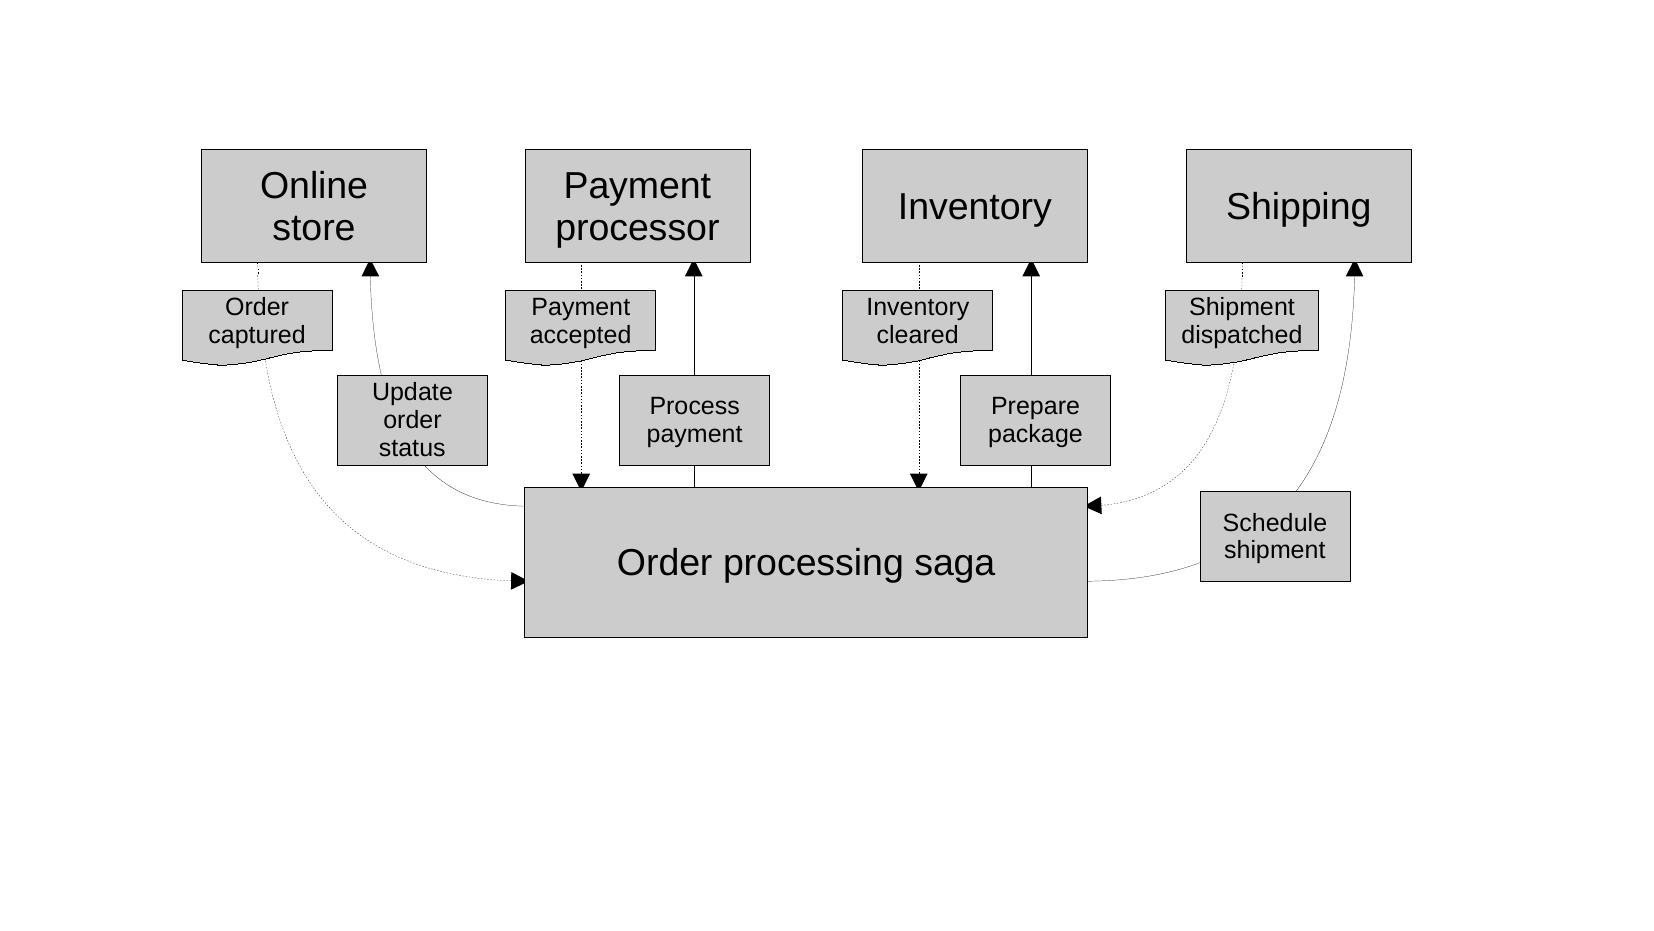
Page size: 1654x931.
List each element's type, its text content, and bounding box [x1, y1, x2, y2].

text_box Payment processor [525, 149, 751, 263]
text_box Payment accepted [505, 290, 656, 366]
text_box Order captured [182, 290, 333, 366]
text_box Online store [201, 149, 427, 263]
text_box Update order status [337, 375, 488, 466]
text_box [138, 112, 1451, 675]
text_box Schedule shipment [1200, 491, 1351, 582]
text_box Shipment dispatched [1165, 290, 1319, 366]
text_box Order processing saga [524, 487, 1088, 638]
text_box Shipping [1186, 149, 1412, 263]
text_box Process payment [619, 375, 770, 466]
text_box Inventory [862, 149, 1088, 263]
text_box Prepare package [960, 375, 1111, 466]
text_box Inventory cleared [842, 290, 993, 366]
